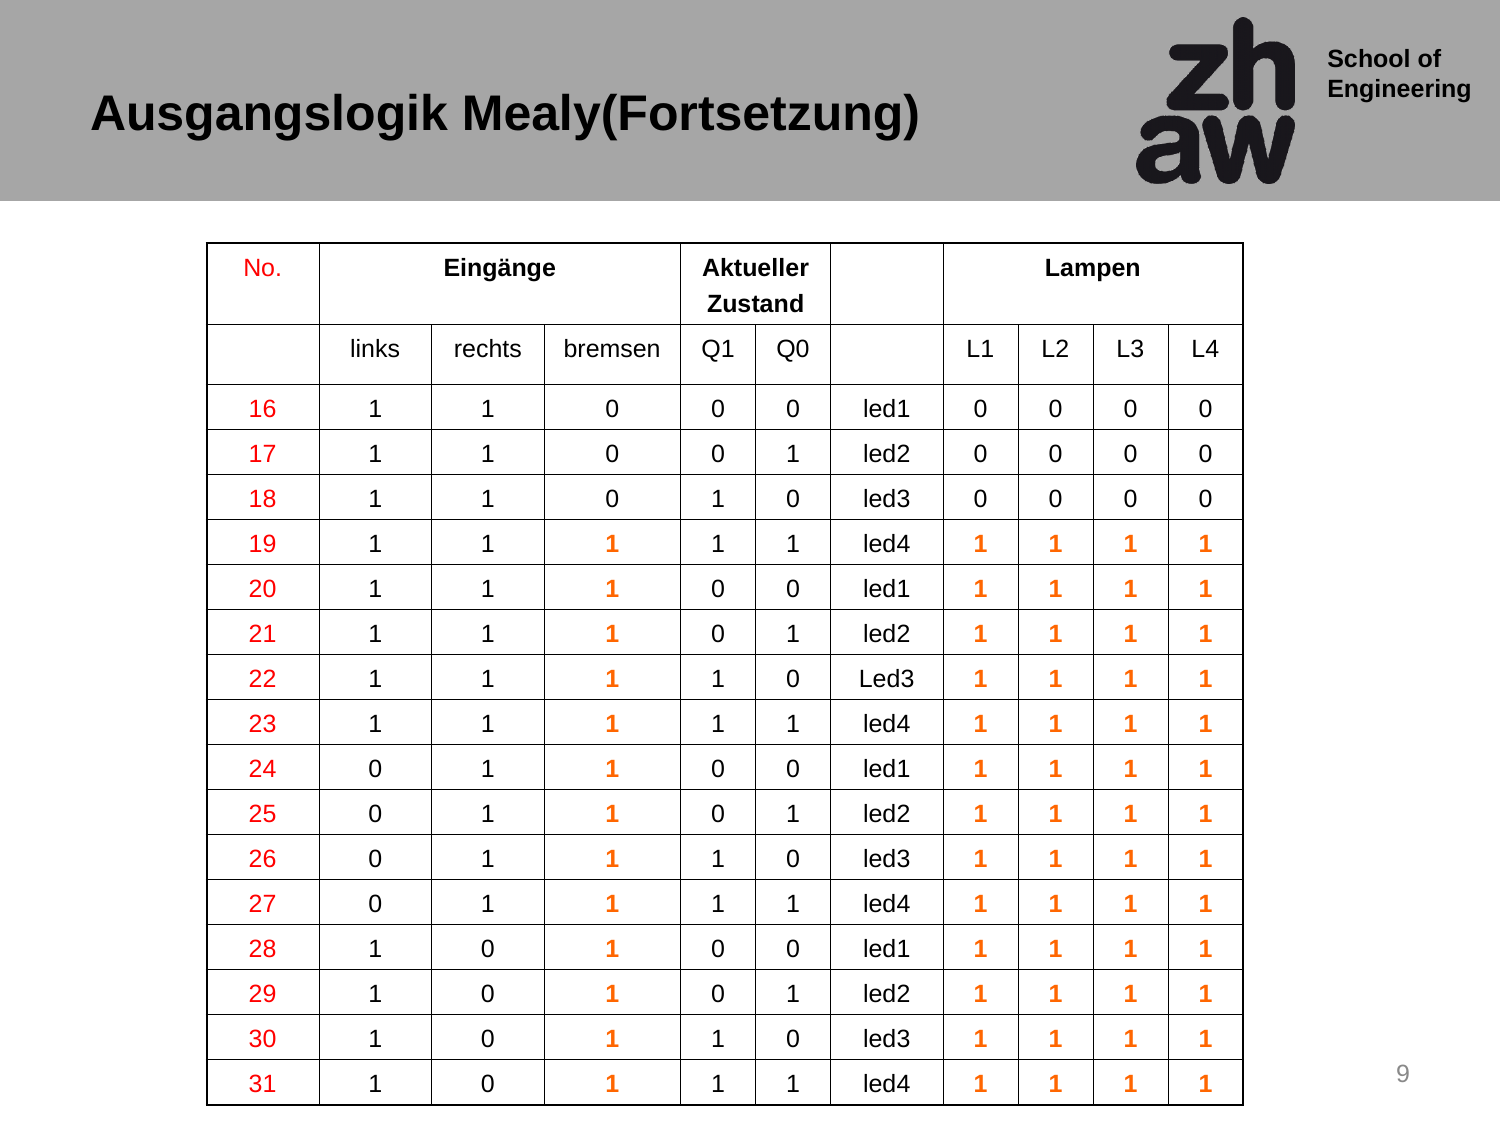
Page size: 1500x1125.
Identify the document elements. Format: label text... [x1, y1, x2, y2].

table_cell 20 [208, 565, 319, 609]
table_cell 1 [1094, 925, 1168, 969]
table_cell 1 [1019, 520, 1093, 564]
table_cell 1 [320, 655, 431, 699]
table_cell 1 [320, 700, 431, 744]
table_cell 1 [681, 835, 755, 879]
table_cell 0 [1094, 430, 1168, 474]
table_cell 1 [545, 565, 680, 609]
table_cell 0 [681, 745, 755, 789]
table_cell 1 [681, 1015, 755, 1059]
table_cell 1 [545, 520, 680, 564]
table_cell 1 [1094, 790, 1168, 834]
table_cell 16 [208, 385, 319, 429]
table_cell 1 [1019, 745, 1093, 789]
text_box <number> [1244, 1042, 1426, 1103]
title Ausgangslogik Mealy(Fortsetzung) [74, 45, 1102, 176]
table_cell L1 [944, 325, 1018, 384]
table_cell 0 [681, 790, 755, 834]
table_cell 1 [545, 925, 680, 969]
table_cell 1 [1094, 520, 1168, 564]
table_cell led2 [831, 430, 943, 474]
table_cell 0 [320, 790, 431, 834]
table_cell 1 [944, 1060, 1018, 1104]
table_cell 1 [1169, 655, 1242, 699]
table_cell 0 [944, 430, 1018, 474]
table_cell 1 [320, 1015, 431, 1059]
table_cell 1 [756, 880, 830, 924]
table_cell 1 [1169, 925, 1242, 969]
table_cell 1 [1094, 1060, 1168, 1104]
table_cell 1 [1019, 655, 1093, 699]
table_cell 1 [681, 520, 755, 564]
table_cell 0 [756, 1015, 830, 1059]
table_cell 21 [208, 610, 319, 654]
table_cell led2 [831, 790, 943, 834]
table_cell led3 [831, 835, 943, 879]
table_cell 1 [1169, 880, 1242, 924]
table_cell 0 [320, 835, 431, 879]
table_cell 0 [432, 970, 544, 1014]
table_cell 1 [432, 430, 544, 474]
table_cell 1 [1094, 700, 1168, 744]
table_cell 1 [545, 655, 680, 699]
table_cell 1 [1094, 745, 1168, 789]
table_cell 1 [1169, 700, 1242, 744]
table_cell 0 [681, 430, 755, 474]
table_cell 1 [320, 1060, 431, 1104]
table_cell 1 [1169, 745, 1242, 789]
table_cell 1 [1094, 1015, 1168, 1059]
table_cell 17 [208, 430, 319, 474]
table_cell 31 [208, 1060, 319, 1104]
table_cell 1 [1019, 790, 1093, 834]
table_cell 25 [208, 790, 319, 834]
table_cell 1 [1019, 1060, 1093, 1104]
table_cell 1 [320, 610, 431, 654]
table_cell 0 [1019, 385, 1093, 429]
table_cell 1 [1019, 970, 1093, 1014]
table_cell 1 [320, 970, 431, 1014]
table_cell led2 [831, 970, 943, 1014]
table_cell 0 [1169, 385, 1242, 429]
table_cell 1 [432, 475, 544, 519]
table_cell 26 [208, 835, 319, 879]
table_cell 1 [756, 970, 830, 1014]
table_cell 1 [944, 835, 1018, 879]
table_cell 1 [320, 430, 431, 474]
table_cell 0 [681, 970, 755, 1014]
table_cell 1 [545, 970, 680, 1014]
table_cell 1 [432, 880, 544, 924]
table_cell 0 [756, 835, 830, 879]
table_cell 1 [756, 790, 830, 834]
table_cell 0 [1169, 475, 1242, 519]
table_cell 1 [944, 1015, 1018, 1059]
table_cell 1 [756, 430, 830, 474]
table_cell 1 [432, 745, 544, 789]
table_cell 1 [545, 880, 680, 924]
table_cell links [320, 325, 431, 384]
table_cell 1 [681, 1060, 755, 1104]
table_cell 1 [432, 700, 544, 744]
table_header Lampen [944, 244, 1242, 324]
table_cell 1 [944, 610, 1018, 654]
table_cell 1 [1094, 565, 1168, 609]
table_cell 1 [1019, 880, 1093, 924]
table_cell 0 [681, 925, 755, 969]
table_cell 1 [756, 610, 830, 654]
table_cell 18 [208, 475, 319, 519]
table_cell 0 [756, 655, 830, 699]
table_cell 0 [756, 475, 830, 519]
table_cell 0 [681, 565, 755, 609]
table_cell 0 [545, 385, 680, 429]
table_cell 0 [432, 925, 544, 969]
table_cell 1 [944, 520, 1018, 564]
table_cell 1 [320, 520, 431, 564]
table_cell 0 [756, 925, 830, 969]
table_cell 24 [208, 745, 319, 789]
table_cell 1 [756, 1060, 830, 1104]
table_cell led3 [831, 1015, 943, 1059]
table_cell 1 [1169, 565, 1242, 609]
table_header Eingänge [320, 244, 680, 324]
table_cell led3 [831, 475, 943, 519]
table_cell 1 [1169, 835, 1242, 879]
table_cell 1 [681, 475, 755, 519]
table_cell 1 [1094, 880, 1168, 924]
table_cell Q0 [756, 325, 830, 384]
table_cell 1 [432, 520, 544, 564]
table_cell 1 [1019, 1015, 1093, 1059]
table_cell 0 [545, 430, 680, 474]
table_cell 1 [545, 790, 680, 834]
table_cell 1 [1169, 520, 1242, 564]
table_cell 1 [944, 655, 1018, 699]
table_cell 1 [545, 745, 680, 789]
table_cell 1 [545, 700, 680, 744]
table_cell 0 [756, 745, 830, 789]
table_cell 1 [944, 925, 1018, 969]
table_cell 1 [1094, 655, 1168, 699]
table_cell 0 [944, 475, 1018, 519]
table_cell 1 [545, 1060, 680, 1104]
table_cell 1 [432, 655, 544, 699]
table_cell led4 [831, 700, 943, 744]
table_cell 0 [432, 1015, 544, 1059]
table_cell 1 [320, 385, 431, 429]
table_header No. [208, 244, 319, 324]
table_cell 23 [208, 700, 319, 744]
table_cell 0 [1169, 430, 1242, 474]
table_cell 27 [208, 880, 319, 924]
table_cell led4 [831, 880, 943, 924]
table_cell 1 [944, 565, 1018, 609]
table_cell 0 [944, 385, 1018, 429]
table_cell 0 [1019, 430, 1093, 474]
table_header [831, 244, 943, 324]
table_cell [831, 325, 943, 384]
table_cell 1 [944, 700, 1018, 744]
table_cell 0 [320, 745, 431, 789]
table_cell 1 [1094, 970, 1168, 1014]
table_cell 1 [1019, 700, 1093, 744]
table_cell 22 [208, 655, 319, 699]
table_cell L4 [1169, 325, 1242, 384]
table_cell led4 [831, 520, 943, 564]
table_cell 1 [1094, 610, 1168, 654]
table_cell led1 [831, 565, 943, 609]
table_cell L3 [1094, 325, 1168, 384]
table_cell 1 [944, 745, 1018, 789]
table_cell 1 [681, 655, 755, 699]
table_cell 1 [944, 790, 1018, 834]
table_cell 0 [681, 385, 755, 429]
table_cell 0 [681, 610, 755, 654]
table_cell 1 [320, 565, 431, 609]
table_cell 1 [681, 700, 755, 744]
table_cell led1 [831, 385, 943, 429]
table_cell 30 [208, 1015, 319, 1059]
table_cell 1 [320, 925, 431, 969]
table_header Aktueller Zustand [681, 244, 830, 324]
table_cell 0 [545, 475, 680, 519]
table_cell 1 [944, 880, 1018, 924]
table_cell Q1 [681, 325, 755, 384]
table_cell led4 [831, 1060, 943, 1104]
table_cell led1 [831, 925, 943, 969]
table_cell 1 [432, 385, 544, 429]
table_cell [208, 325, 319, 384]
table_cell rechts [432, 325, 544, 384]
table_cell 1 [1019, 835, 1093, 879]
table_cell 0 [1094, 475, 1168, 519]
table_cell 1 [1169, 610, 1242, 654]
table_cell 1 [1169, 1015, 1242, 1059]
table_cell 1 [1019, 610, 1093, 654]
table_cell 0 [320, 880, 431, 924]
table_cell 1 [944, 970, 1018, 1014]
table_cell 1 [1169, 790, 1242, 834]
table_cell 1 [545, 610, 680, 654]
table_cell 1 [1169, 1060, 1242, 1104]
table_cell 0 [756, 385, 830, 429]
table_cell Led3 [831, 655, 943, 699]
table_cell 0 [1094, 385, 1168, 429]
table_cell 1 [756, 700, 830, 744]
table_cell 1 [545, 835, 680, 879]
table_cell 0 [756, 565, 830, 609]
table_cell 1 [1094, 835, 1168, 879]
table_cell 1 [756, 520, 830, 564]
table_cell 28 [208, 925, 319, 969]
table_cell 29 [208, 970, 319, 1014]
table_cell led2 [831, 610, 943, 654]
table_cell 1 [432, 790, 544, 834]
table_cell 19 [208, 520, 319, 564]
table_cell L2 [1019, 325, 1093, 384]
table_cell 1 [1169, 970, 1242, 1014]
table_cell bremsen [545, 325, 680, 384]
table_cell 1 [1019, 925, 1093, 969]
table_cell led1 [831, 745, 943, 789]
table_cell 1 [432, 610, 544, 654]
table_cell 1 [432, 565, 544, 609]
table_cell 1 [545, 1015, 680, 1059]
table_cell 0 [432, 1060, 544, 1104]
table_cell 1 [1019, 565, 1093, 609]
table_cell 1 [681, 880, 755, 924]
picture [1136, 17, 1295, 184]
table_cell 1 [320, 475, 431, 519]
table_cell 0 [1019, 475, 1093, 519]
table_cell 1 [432, 835, 544, 879]
